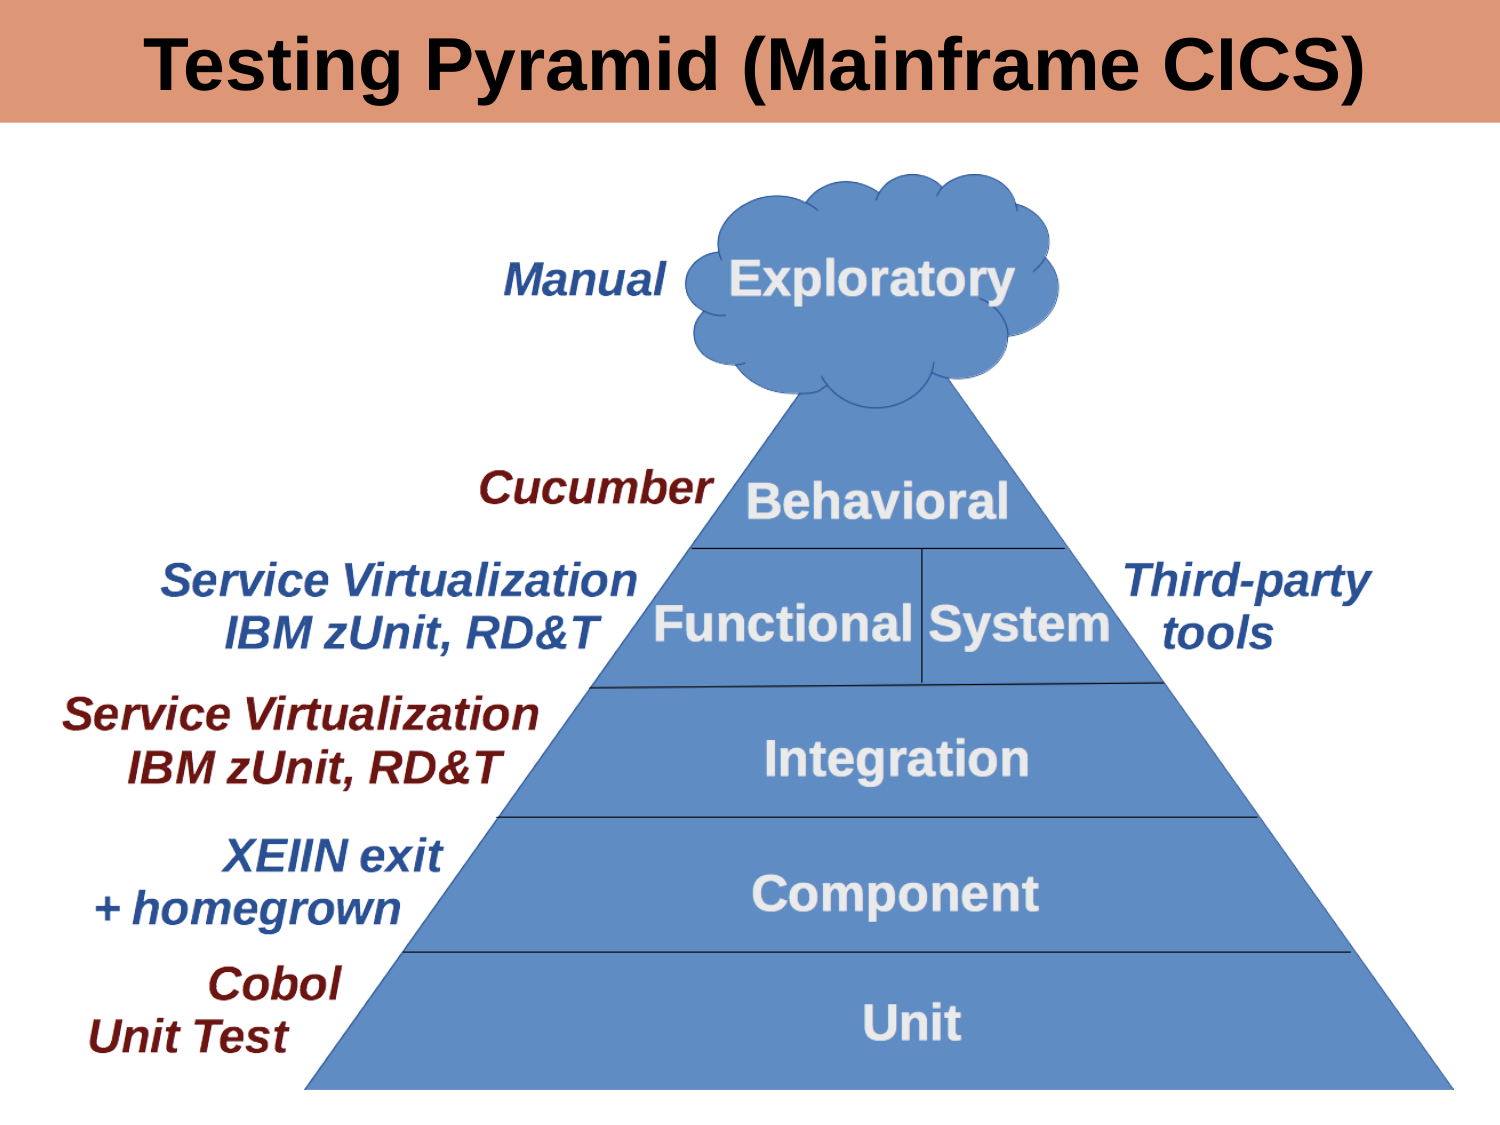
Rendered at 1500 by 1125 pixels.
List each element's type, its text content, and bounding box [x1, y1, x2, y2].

picture [47, 174, 1454, 1090]
text_box Testing Pyramid (Mainframe CICS) [0, 0, 1500, 123]
